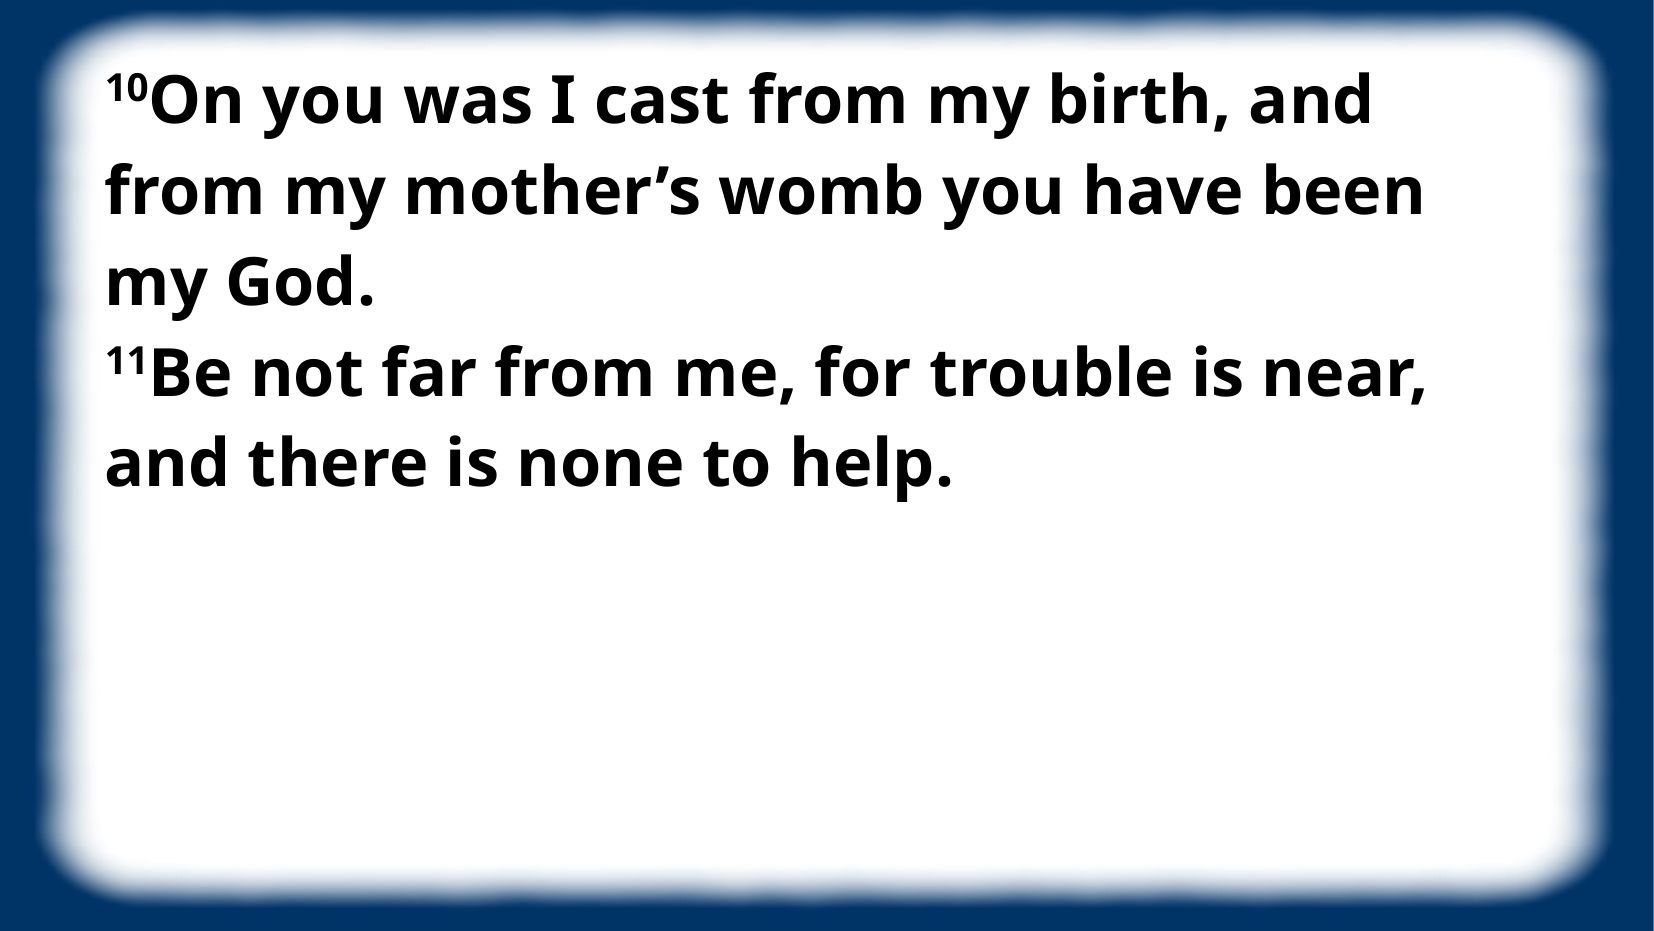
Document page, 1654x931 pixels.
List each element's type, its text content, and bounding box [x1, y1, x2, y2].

picture [0, 0, 1654, 931]
text_box 10On you was I cast from my birth, and from my mother’s womb you have been my God. 11Be not far from me, for trouble is near, and there is none to help. [90, 45, 1561, 415]
